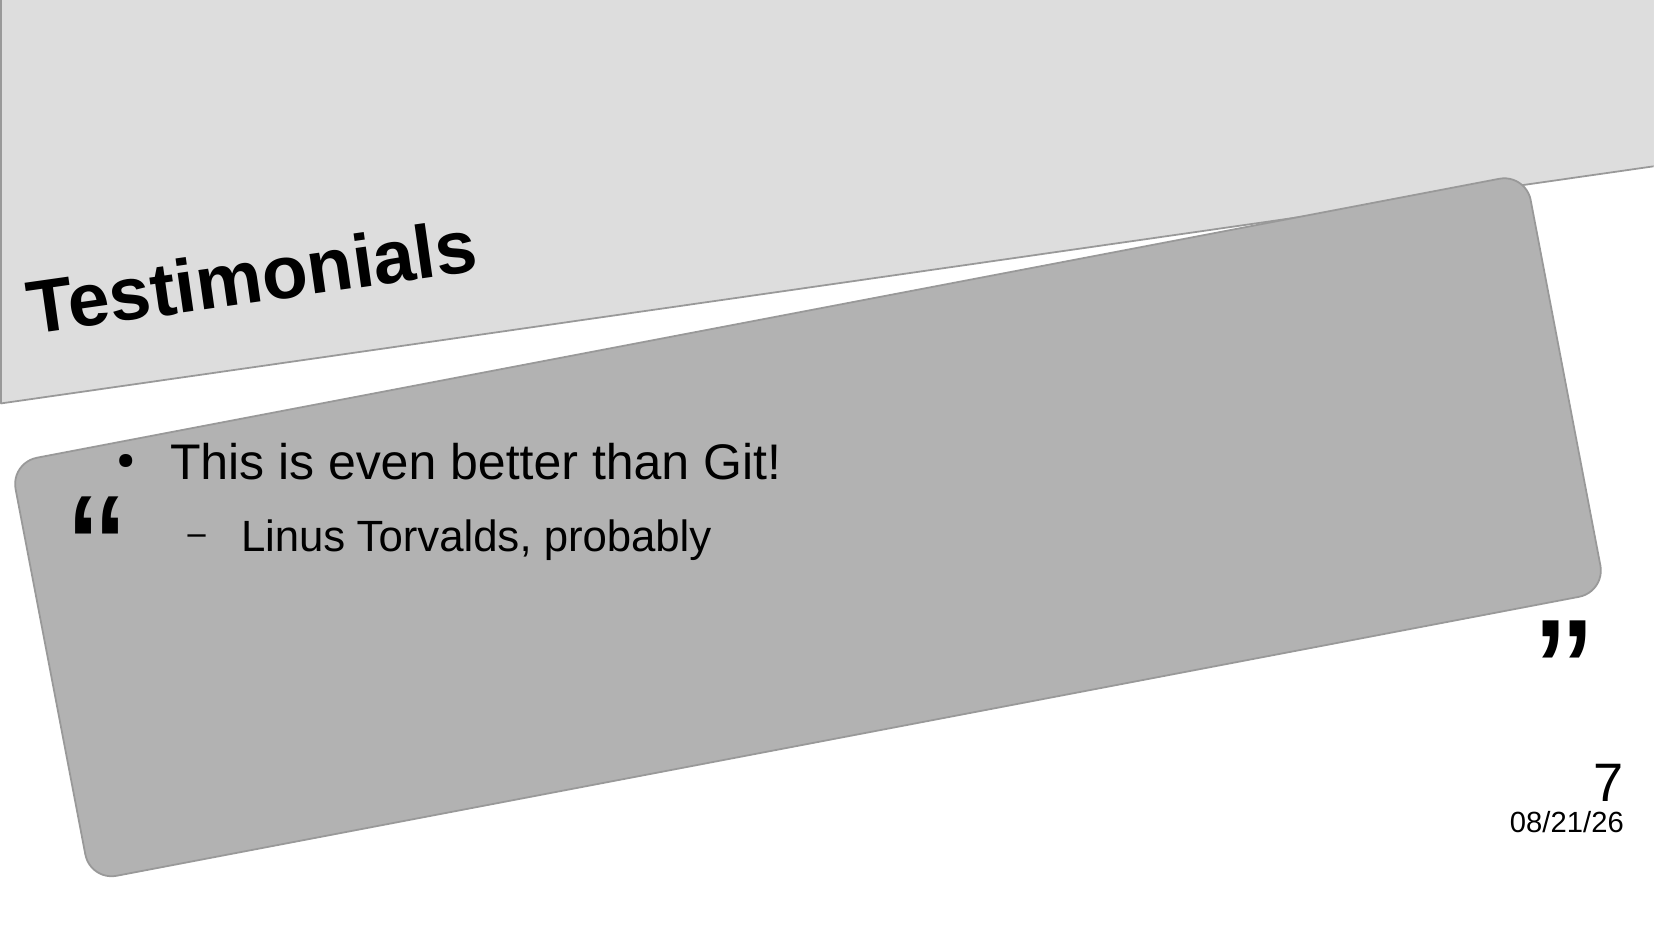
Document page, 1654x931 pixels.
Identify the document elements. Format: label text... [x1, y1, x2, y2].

list This is even better than Git! Linus Torvalds, probably [99, 434, 1555, 789]
title Testimonials [16, 21, 1501, 387]
